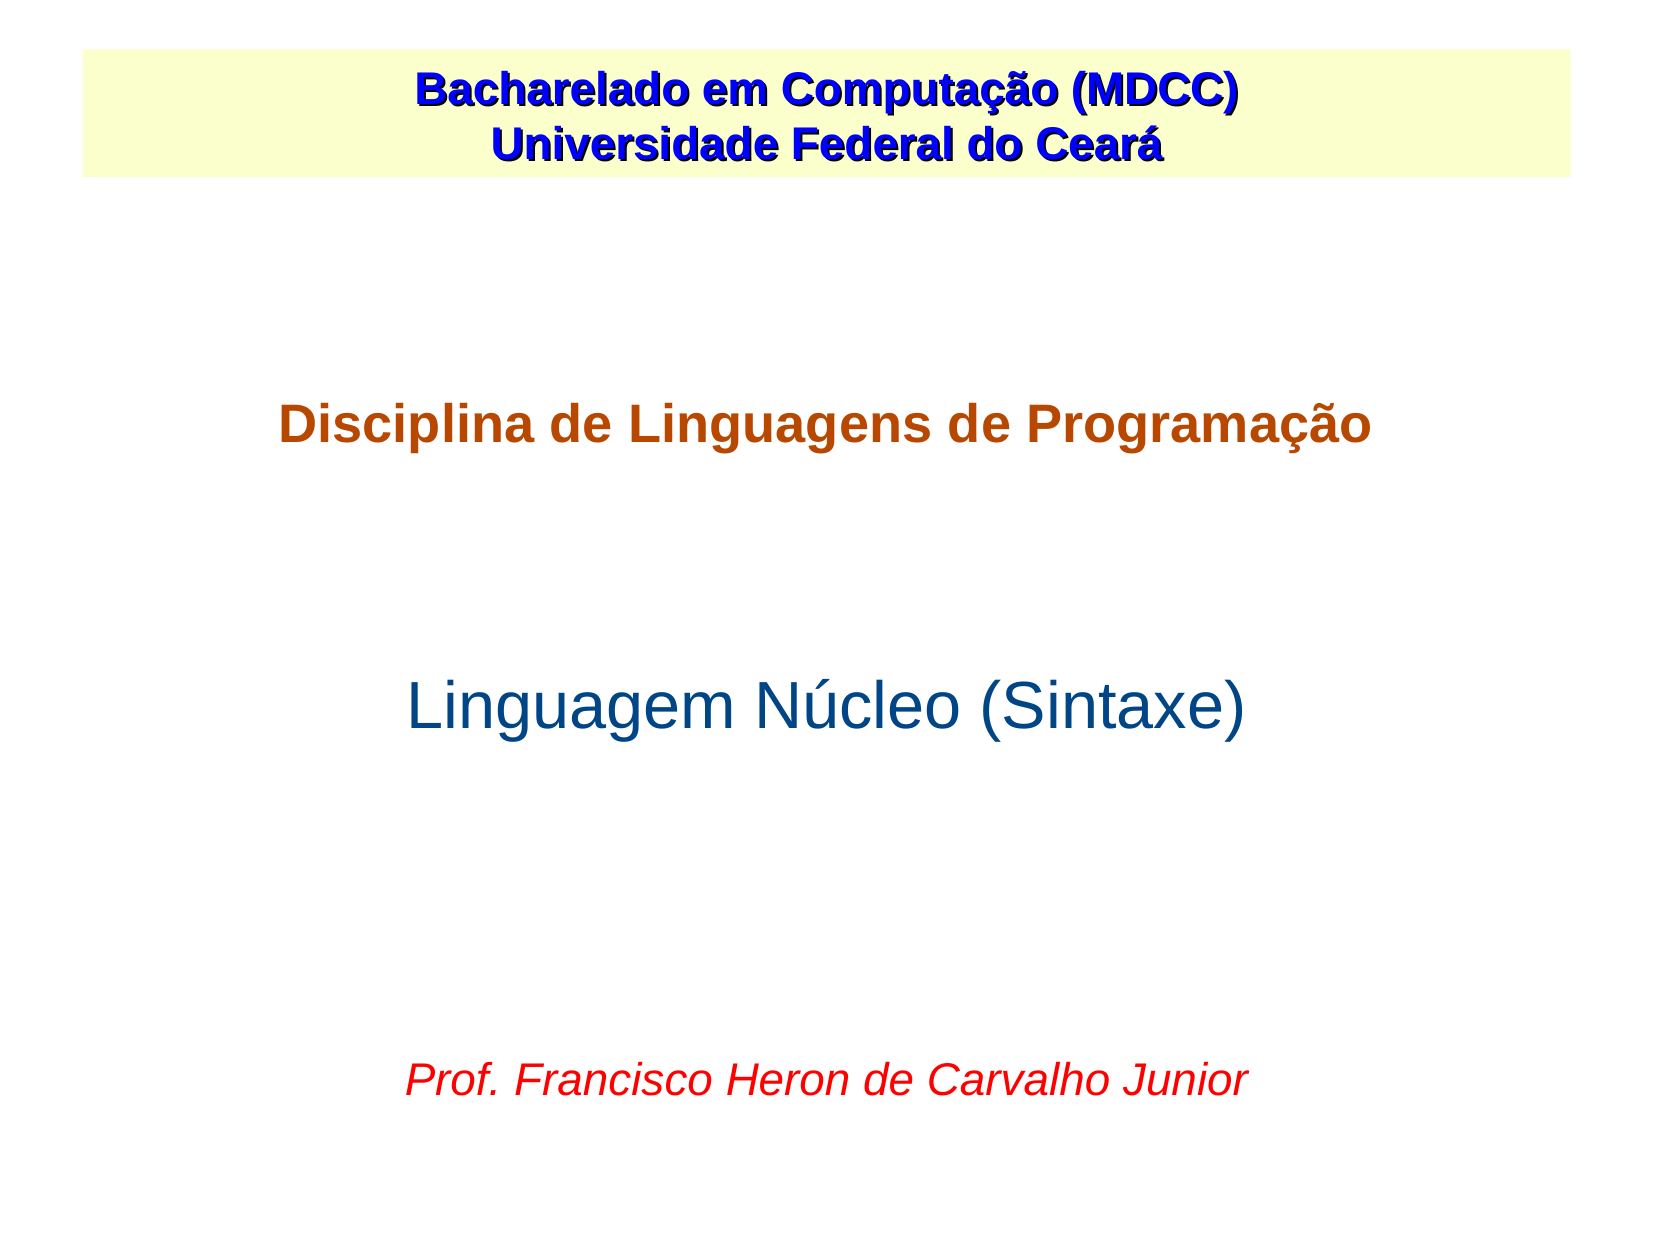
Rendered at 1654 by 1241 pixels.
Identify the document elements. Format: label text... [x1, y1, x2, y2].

title Bacharelado em Computação (MDCC) Universidade Federal do Ceará [82, 49, 1571, 178]
subtitle Disciplina de Linguagens de Programação Linguagem Núcleo (Sintaxe) Prof. Francisco Heron de Carvalho Junior [82, 290, 1571, 1109]
